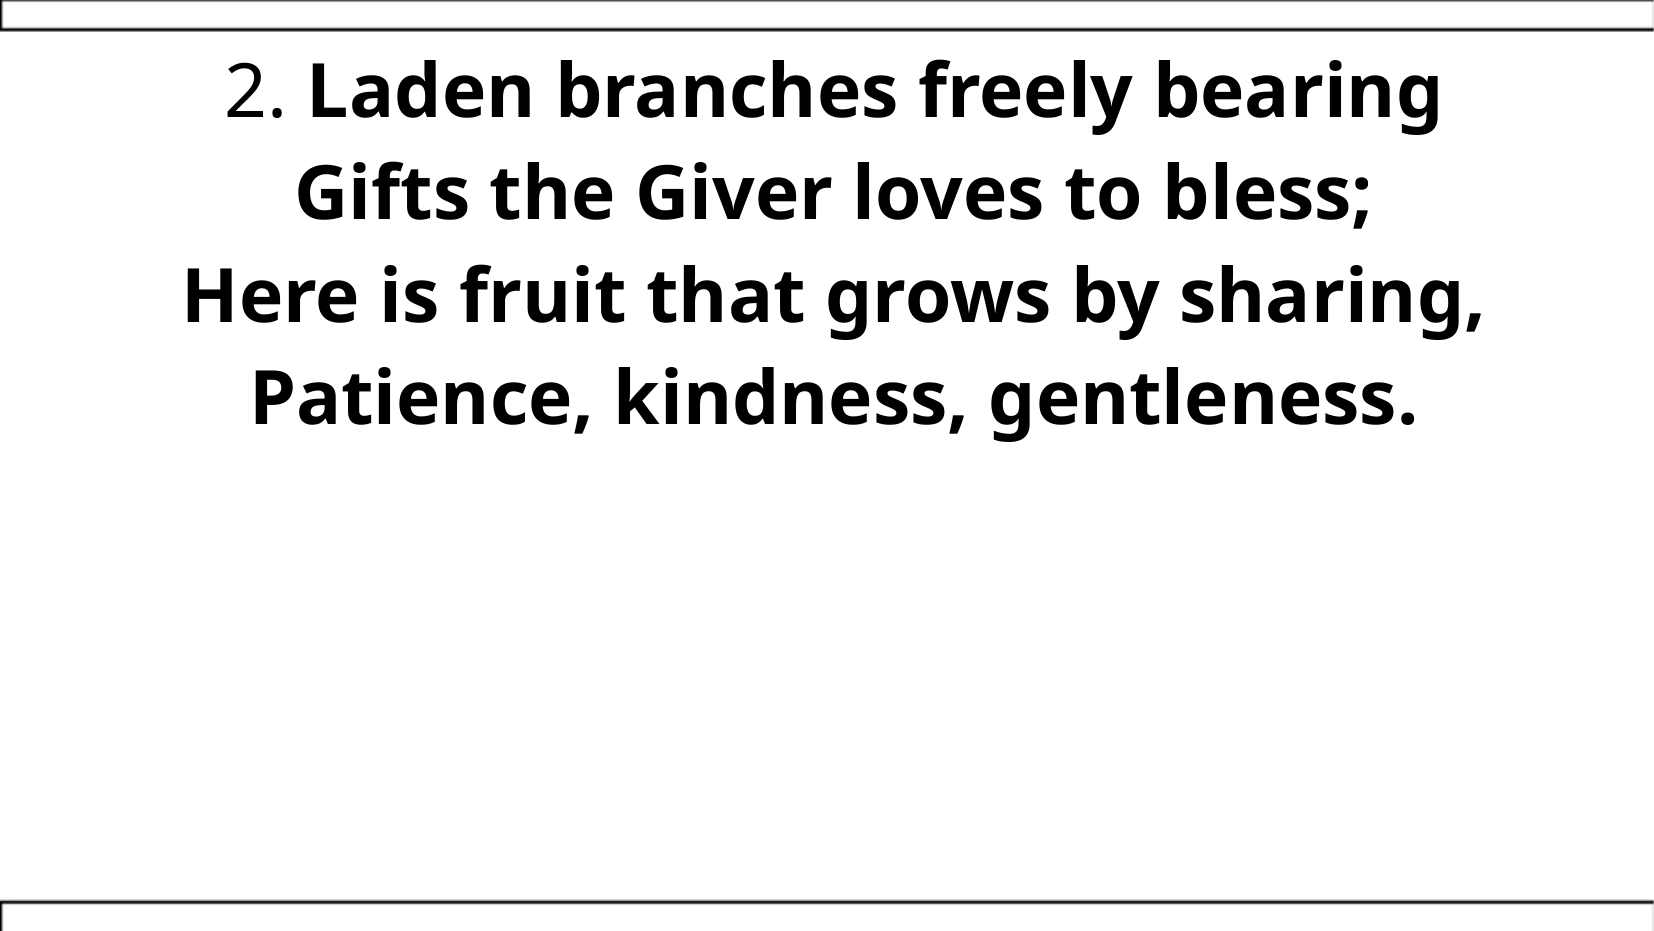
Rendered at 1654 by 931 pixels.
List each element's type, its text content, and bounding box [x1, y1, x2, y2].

text_box 2. Laden branches freely bearing Gifts the Giver loves to bless; Here is fruit that grows by sharing, Patience, kindness, gentleness. [90, 30, 1561, 453]
picture [0, 0, 1654, 931]
